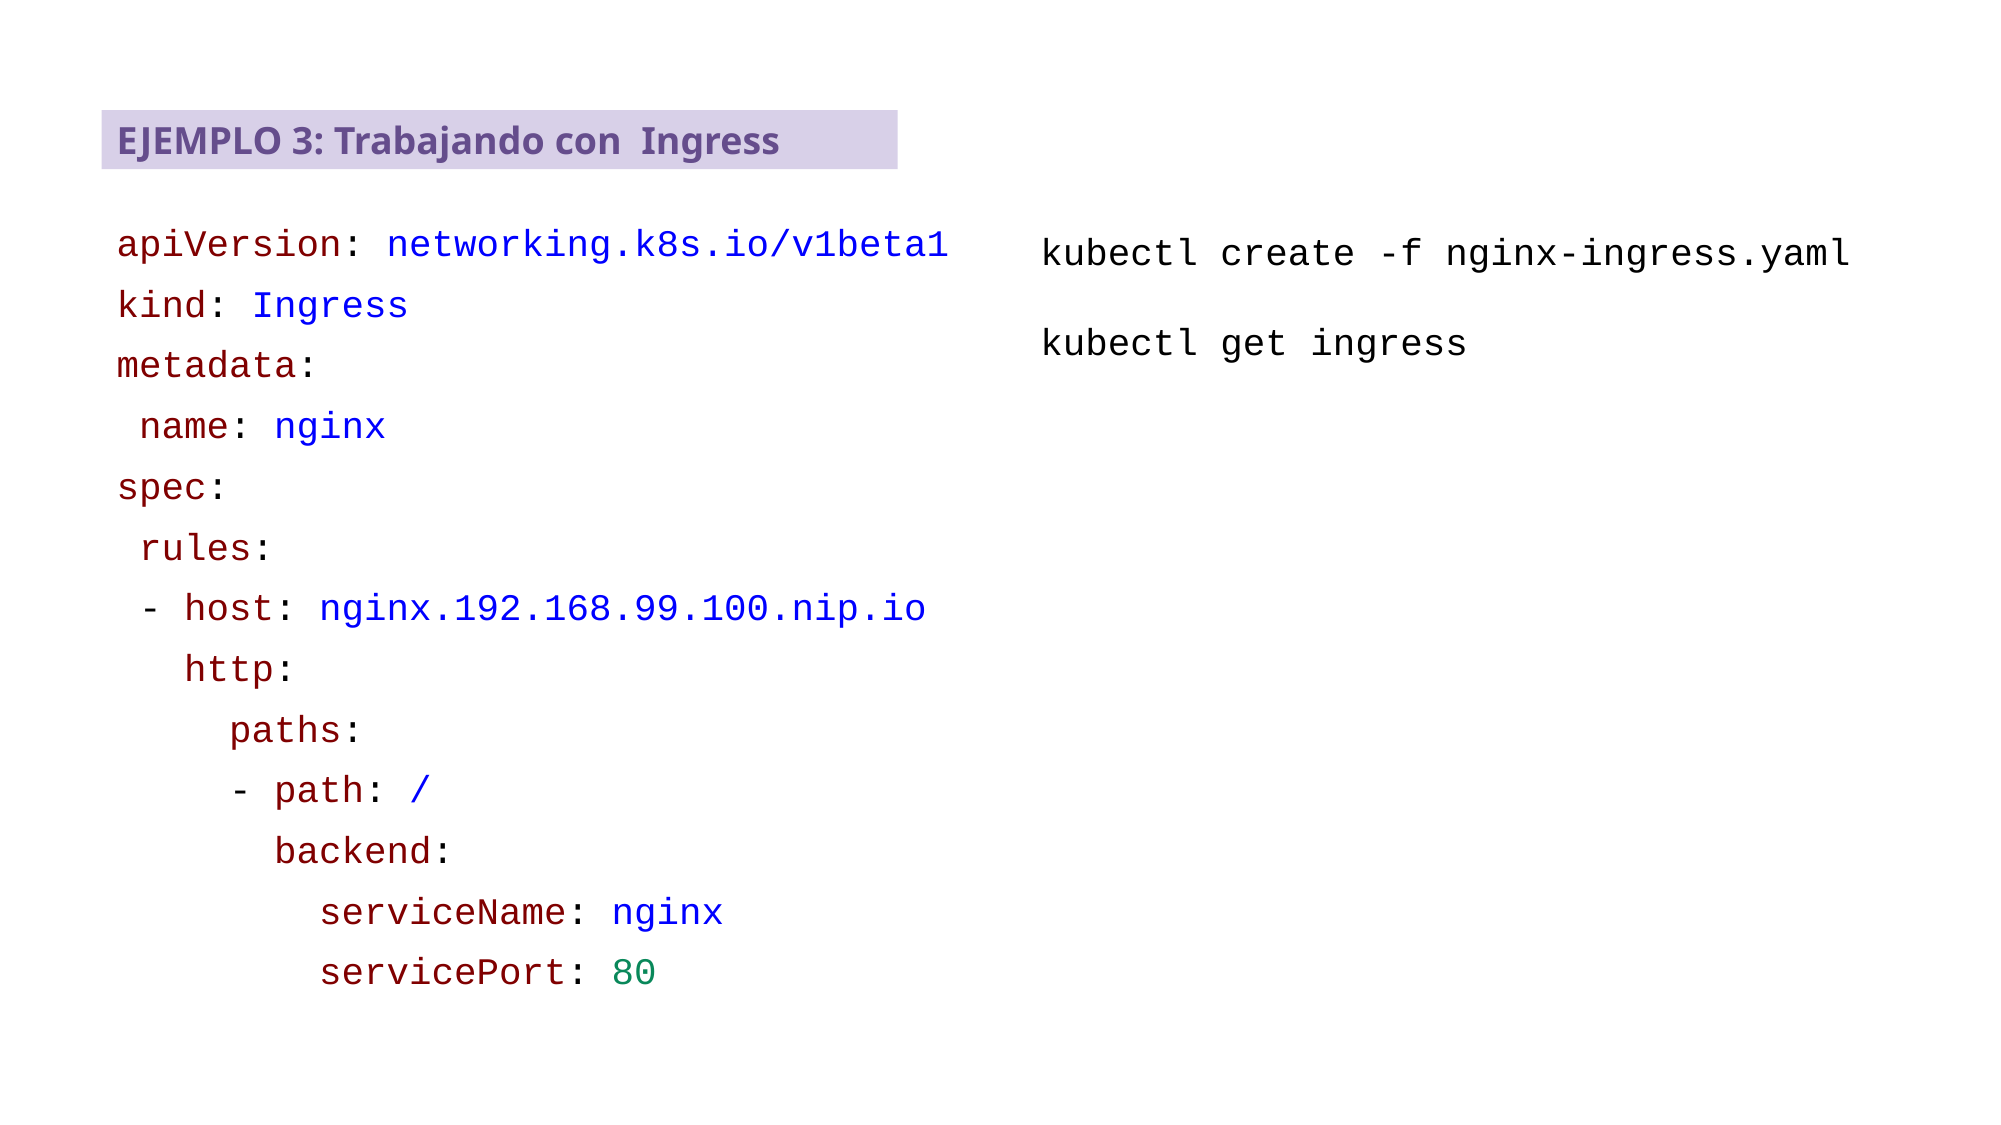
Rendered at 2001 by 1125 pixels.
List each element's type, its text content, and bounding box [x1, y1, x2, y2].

text_box EJEMPLO 3: Trabajando con Ingress [101, 110, 898, 170]
text_box apiVersion: networking.k8s.io/v1beta1 kind: Ingress metadata: name: nginx spec: rules: - host: nginx.192.168.99.100.nip.io http: paths: - path: / backend: serviceName: nginx servicePort: 80 [101, 195, 1977, 408]
text_box kubectl create -f nginx-ingress.yaml kubectl get ingress [1025, 213, 1977, 705]
